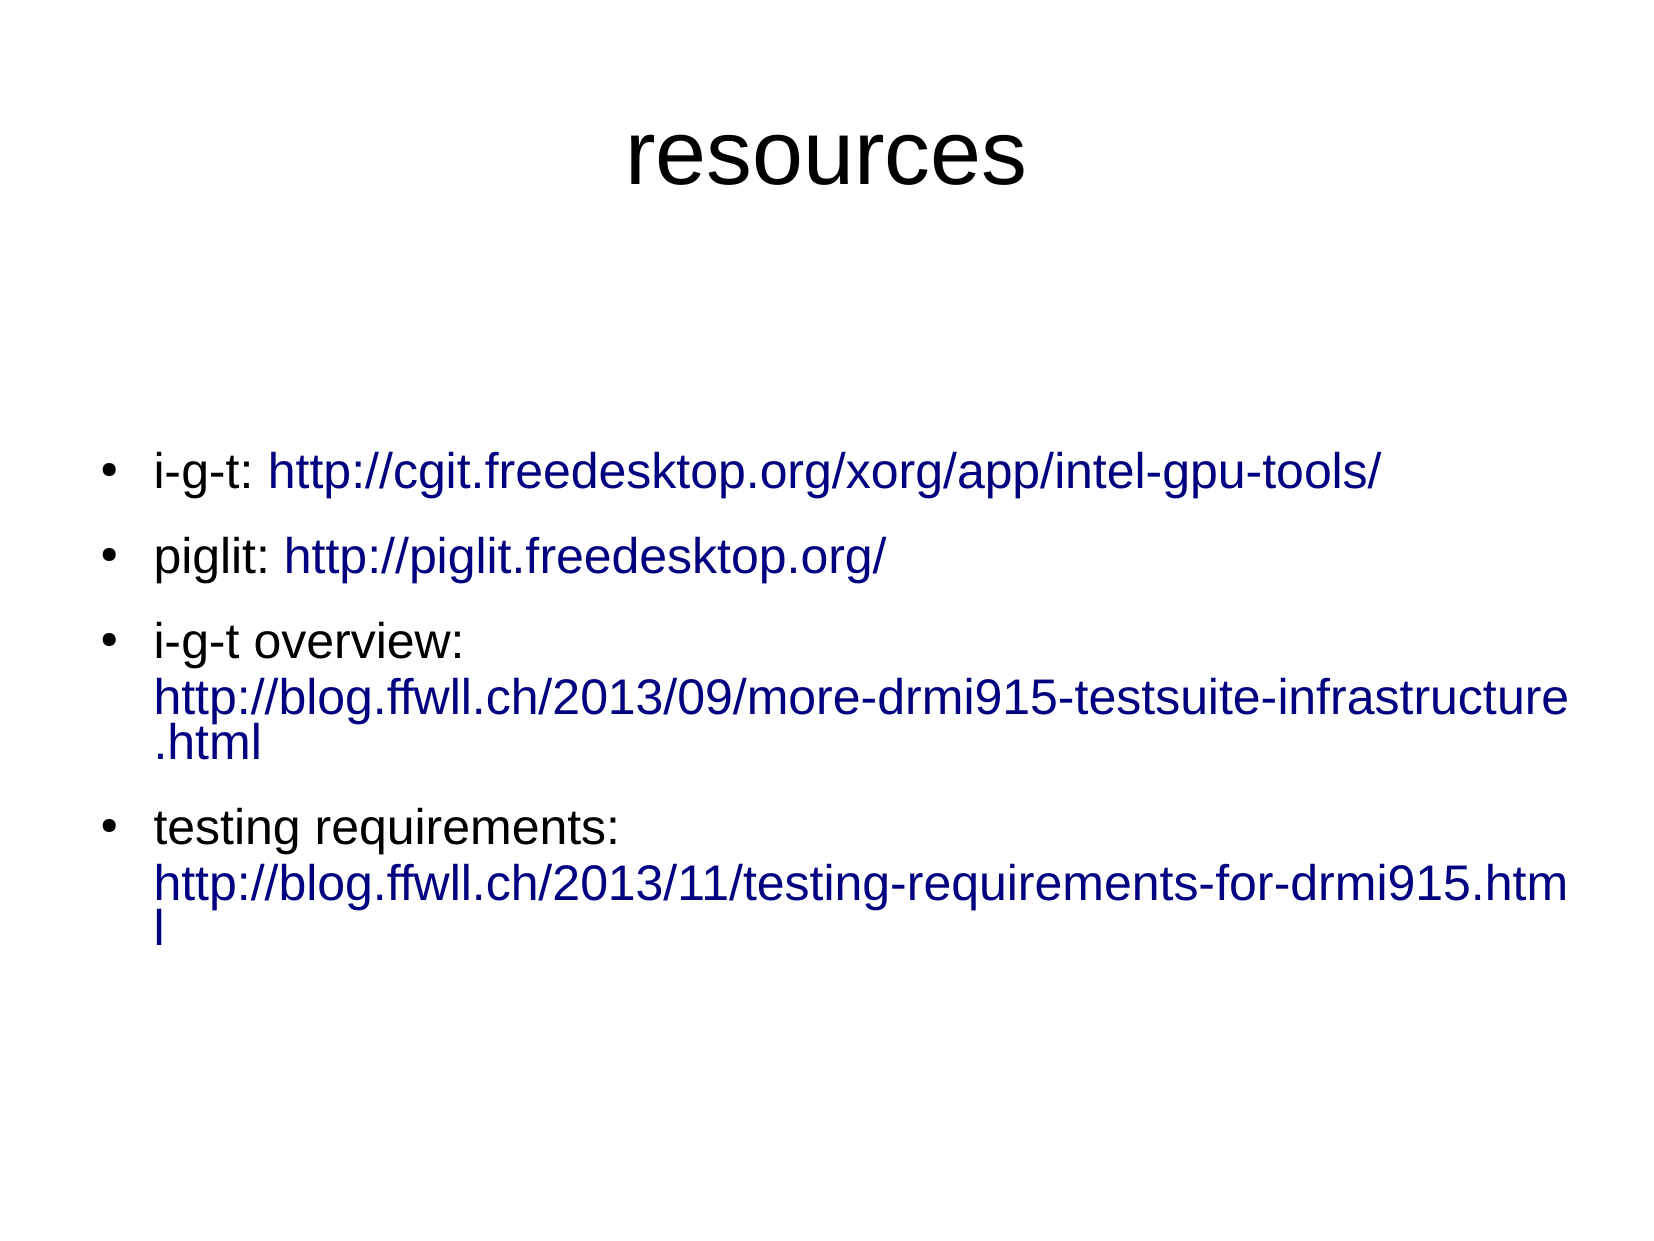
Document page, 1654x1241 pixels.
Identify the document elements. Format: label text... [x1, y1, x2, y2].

list i-g-t: http://cgit.freedesktop.org/xorg/app/intel-gpu-tools/ piglit: http://piglit.freedesktop.org/ i-g-t overview: http://blog.ffwll.ch/2013/09/more-drmi915-testsuite-infrastructure.html testing requirements: http://blog.ffwll.ch/2013/11/testing-requirements-for-drmi915.html [82, 442, 1571, 1032]
title resources [82, 49, 1571, 257]
